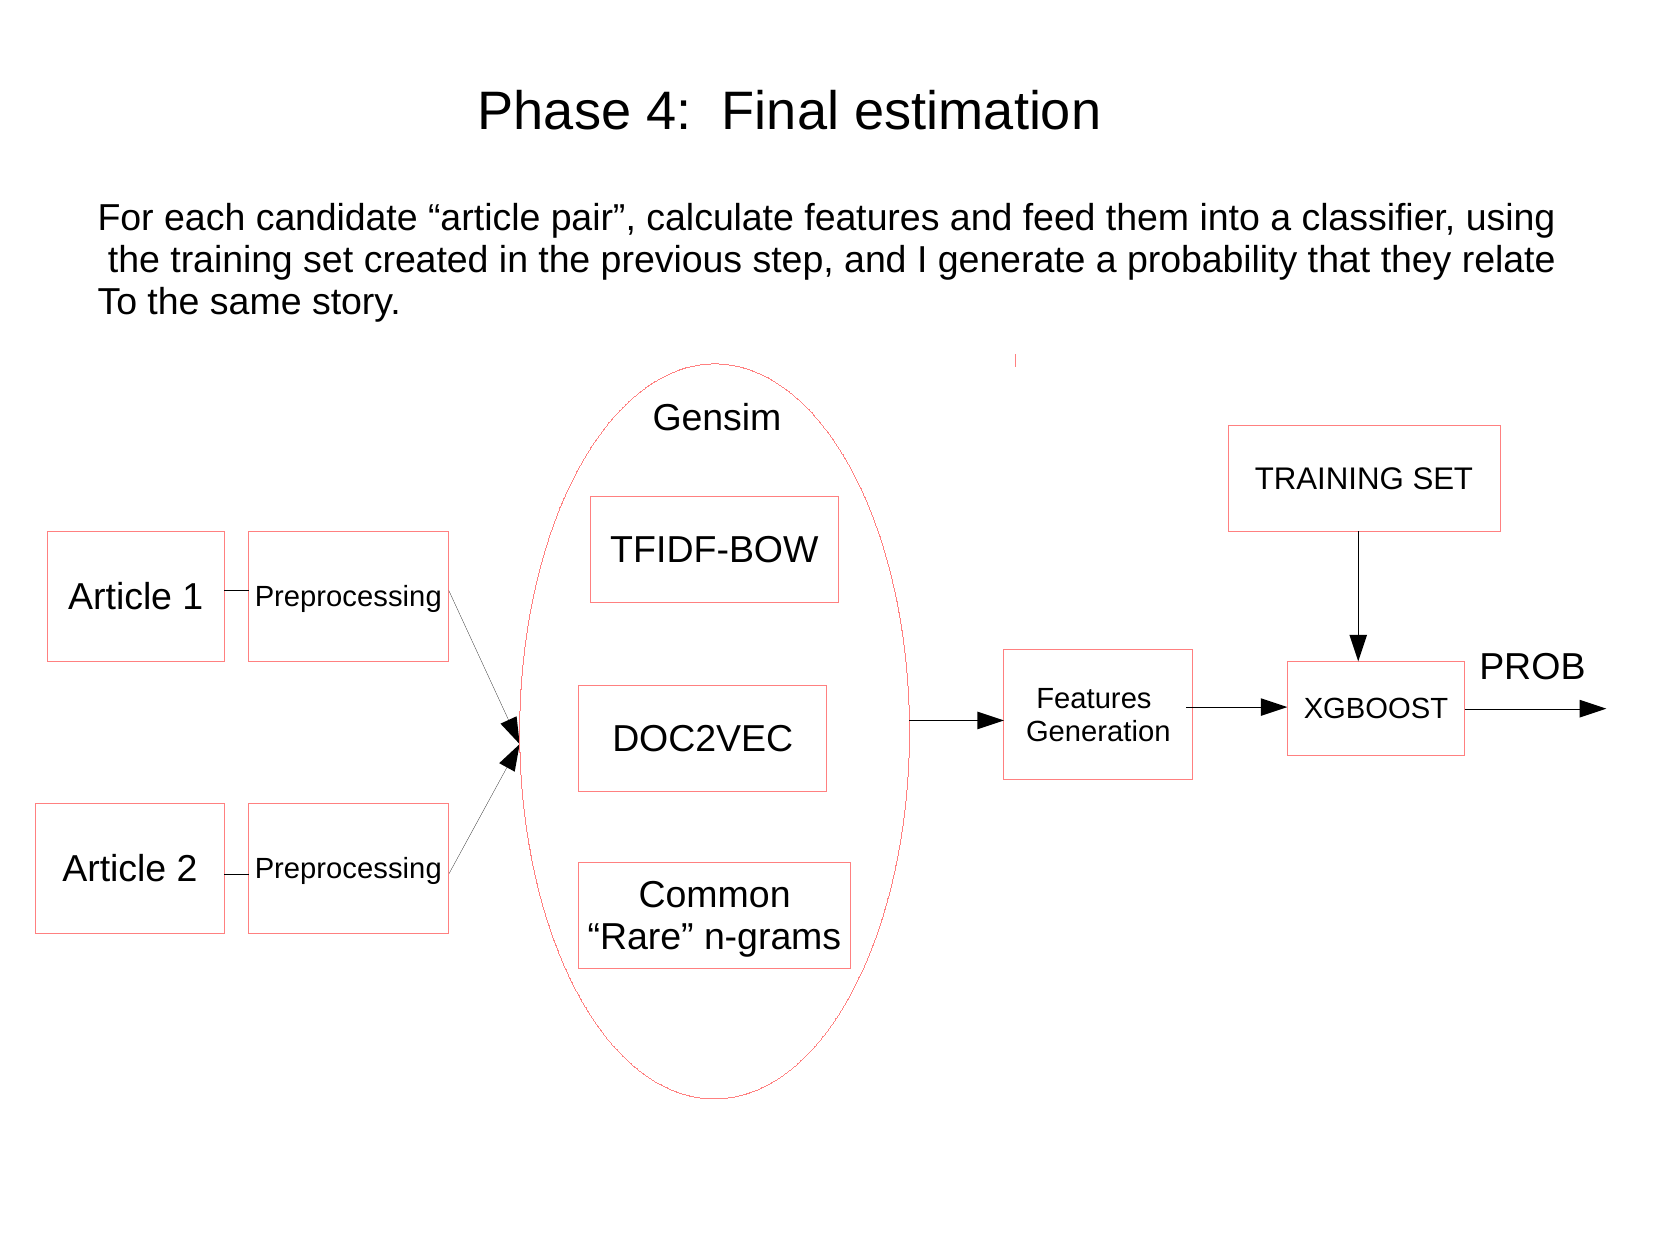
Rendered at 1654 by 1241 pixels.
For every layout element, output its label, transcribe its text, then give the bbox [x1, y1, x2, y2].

text_box DOC2VEC [578, 685, 827, 792]
text_box Preprocessing [248, 531, 449, 662]
text_box TRAINING SET [1228, 425, 1501, 532]
text_box Preprocessing [248, 803, 449, 934]
text_box Phase 4: Final estimation [462, 73, 1288, 149]
text_box Common “Rare” n-grams [578, 862, 851, 969]
text_box Article 1 [47, 531, 225, 662]
text_box Article 2 [35, 803, 225, 934]
text_box Gensim [637, 388, 797, 446]
text_box XGBOOST [1287, 661, 1465, 756]
text_box Features Generation [1003, 649, 1193, 780]
text_box PROB [1464, 637, 1601, 695]
text_box For each candidate “article pair”, calculate features and feed them into a classifier, using the training set created in the previous step, and I generate a probability that they relate To the same story. [82, 188, 1609, 330]
text_box TFIDF-BOW [590, 496, 839, 603]
